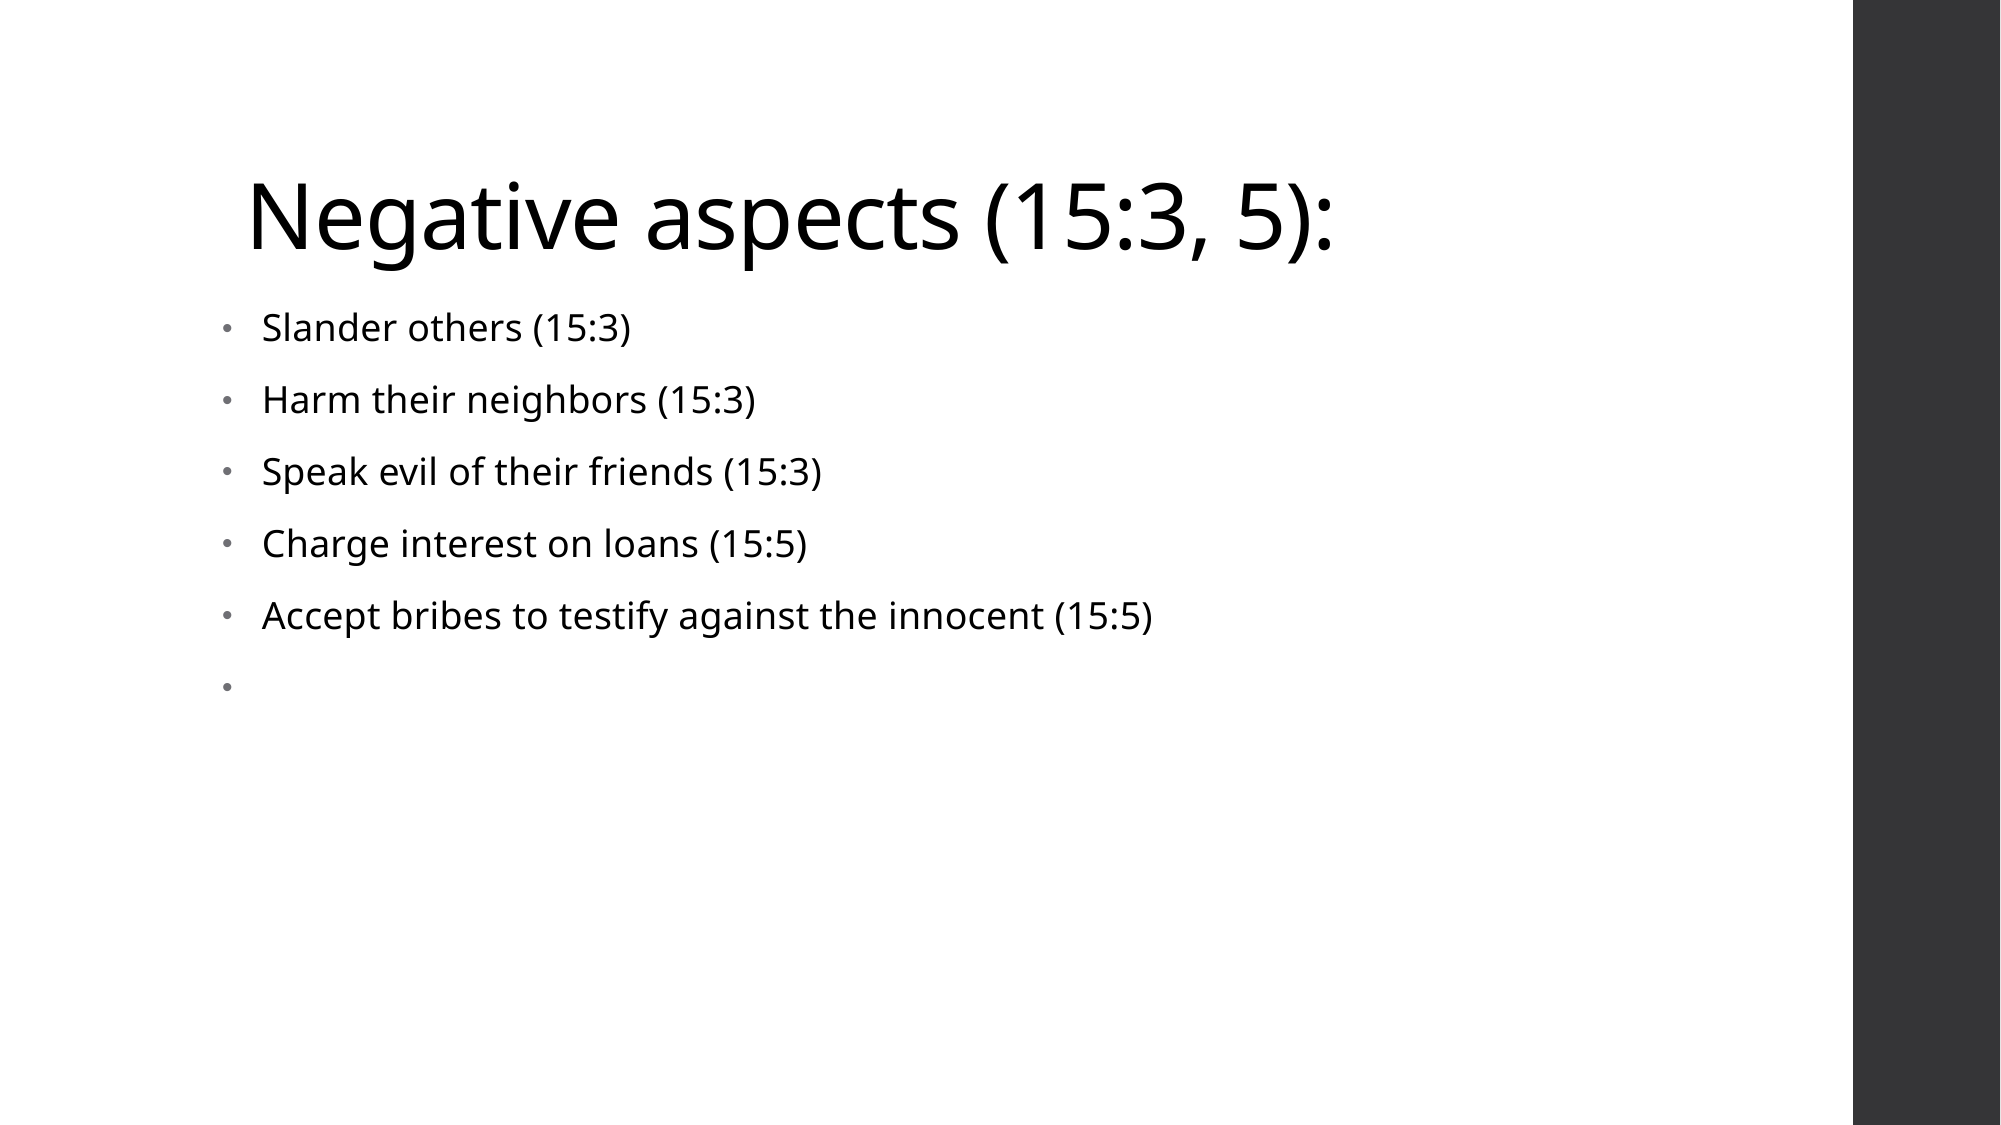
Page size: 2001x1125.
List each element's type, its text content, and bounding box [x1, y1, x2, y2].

title Negative aspects (15:3, 5): [206, 60, 1797, 278]
list Slander others (15:3) Harm their neighbors (15:3) Speak evil of their friends (15:3) Charge interest on loans (15:5) Accept bribes to testify against the innocent (15:5) [206, 299, 1617, 1014]
